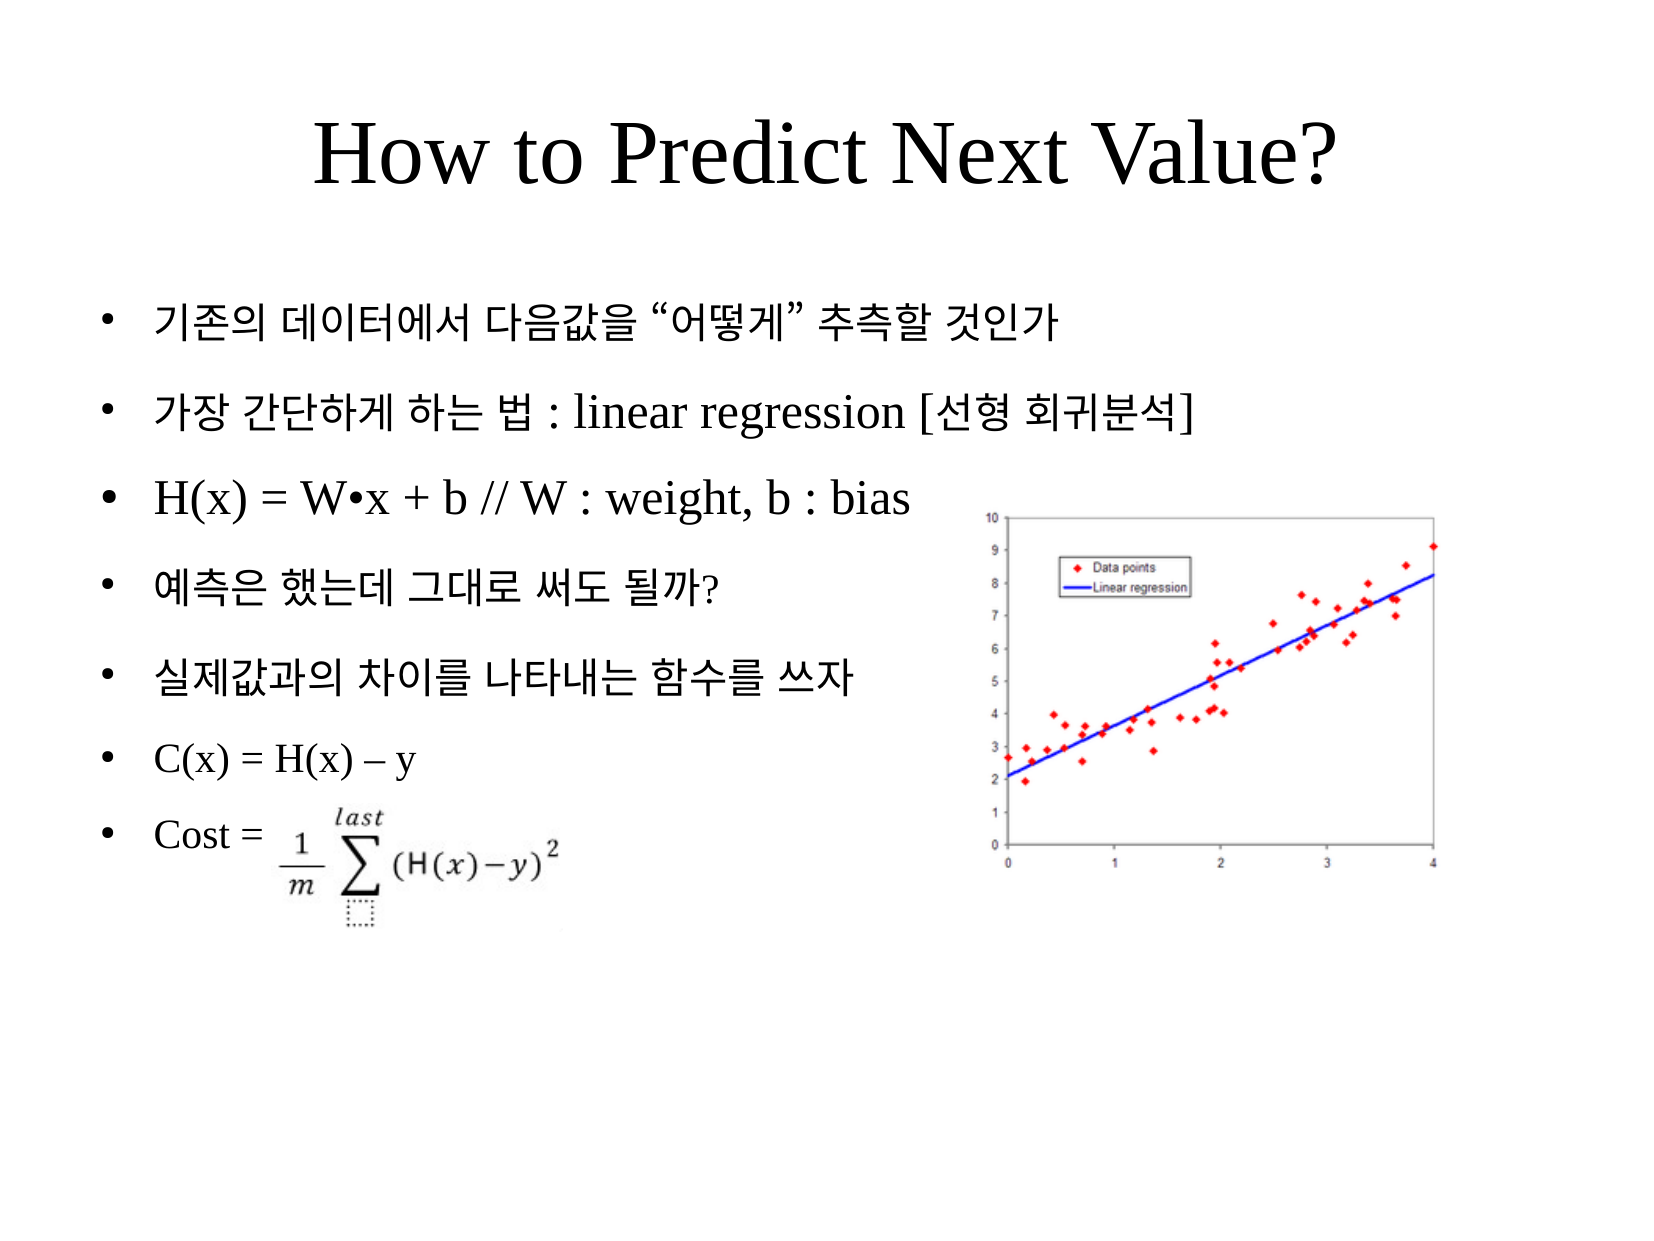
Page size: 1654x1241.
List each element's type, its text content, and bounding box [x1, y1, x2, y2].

list 기존의 데이터에서 다음값을 “어떻게” 추측할 것인가 가장 간단하게 하는 법 : linear regression [선형 회귀분석] H(x) = W•x + b // W : weight, b : bias 예측은 했는데 그대로 써도 될까? 실제값과의 차이를 나타내는 함수를 쓰자 C(x) = H(x) – y Cost = [82, 290, 1571, 1010]
picture [972, 496, 1441, 882]
title How to Predict Next Value? [82, 49, 1571, 257]
picture [271, 803, 563, 932]
